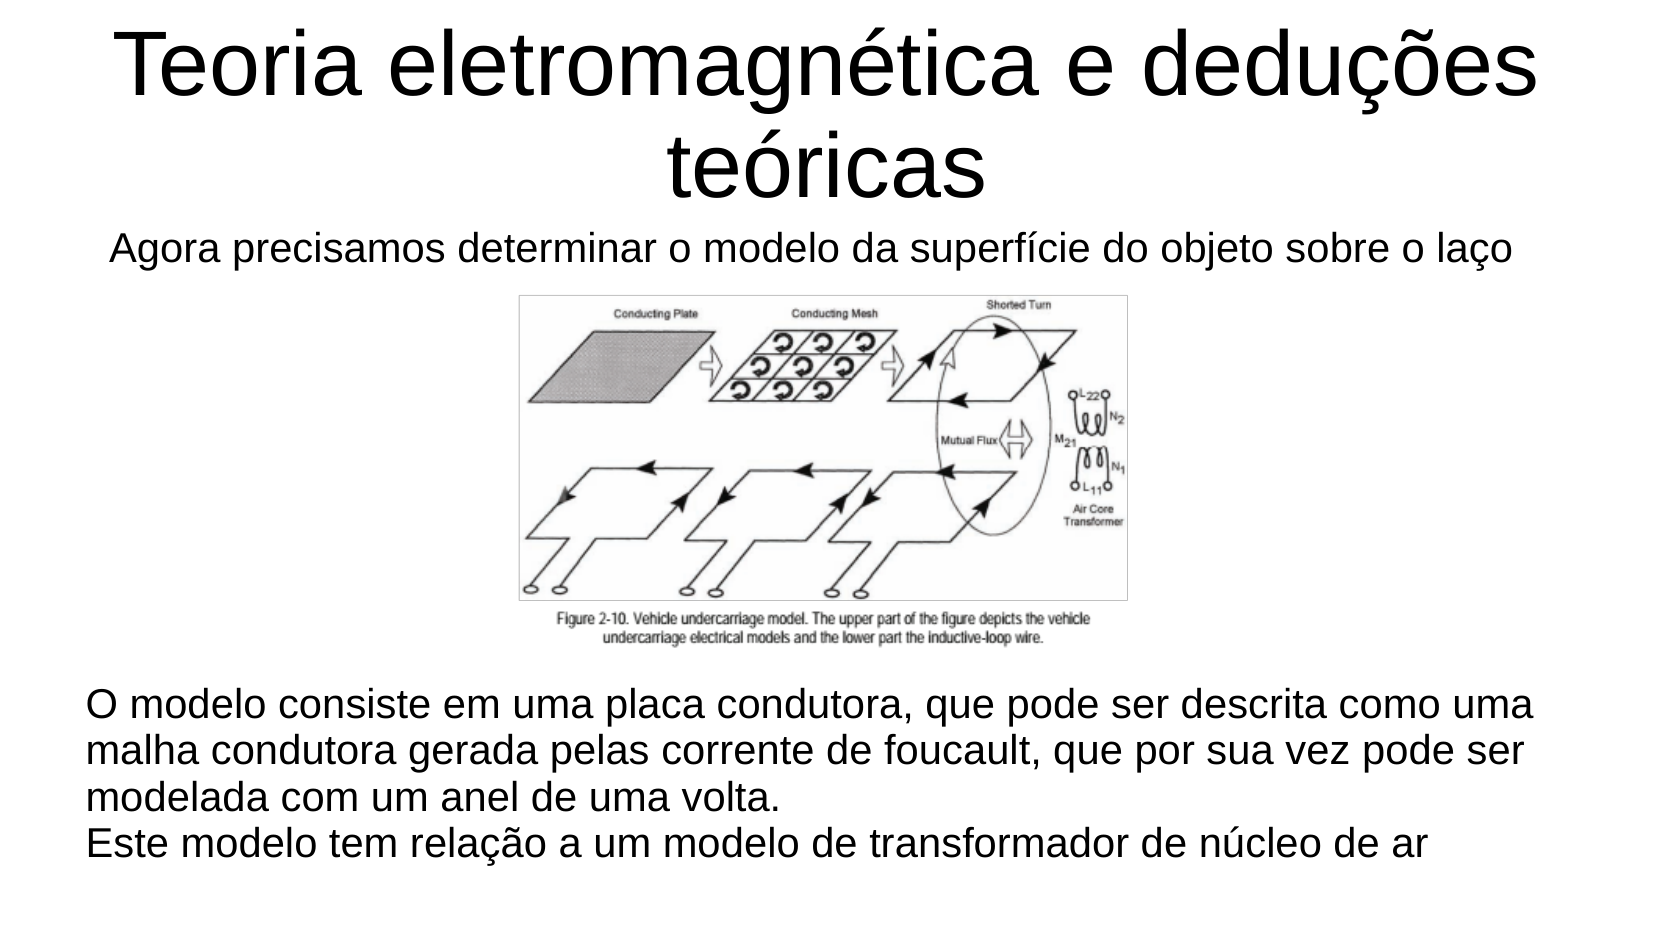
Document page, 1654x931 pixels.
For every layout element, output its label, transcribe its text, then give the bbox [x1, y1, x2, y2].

text_box O modelo consiste em uma placa condutora, que pode ser descrita como uma malha condutora gerada pelas corrente de foucault, que por sua vez pode ser modelada com um anel de uma volta. Este modelo tem relação a um modelo de transformador de núcleo de ar [70, 673, 1619, 874]
text_box Agora precisamos determinar o modelo da superfície do objeto sobre o laço [94, 217, 1642, 321]
picture [485, 283, 1134, 651]
title Teoria eletromagnética e deduções teóricas [82, 12, 1571, 218]
